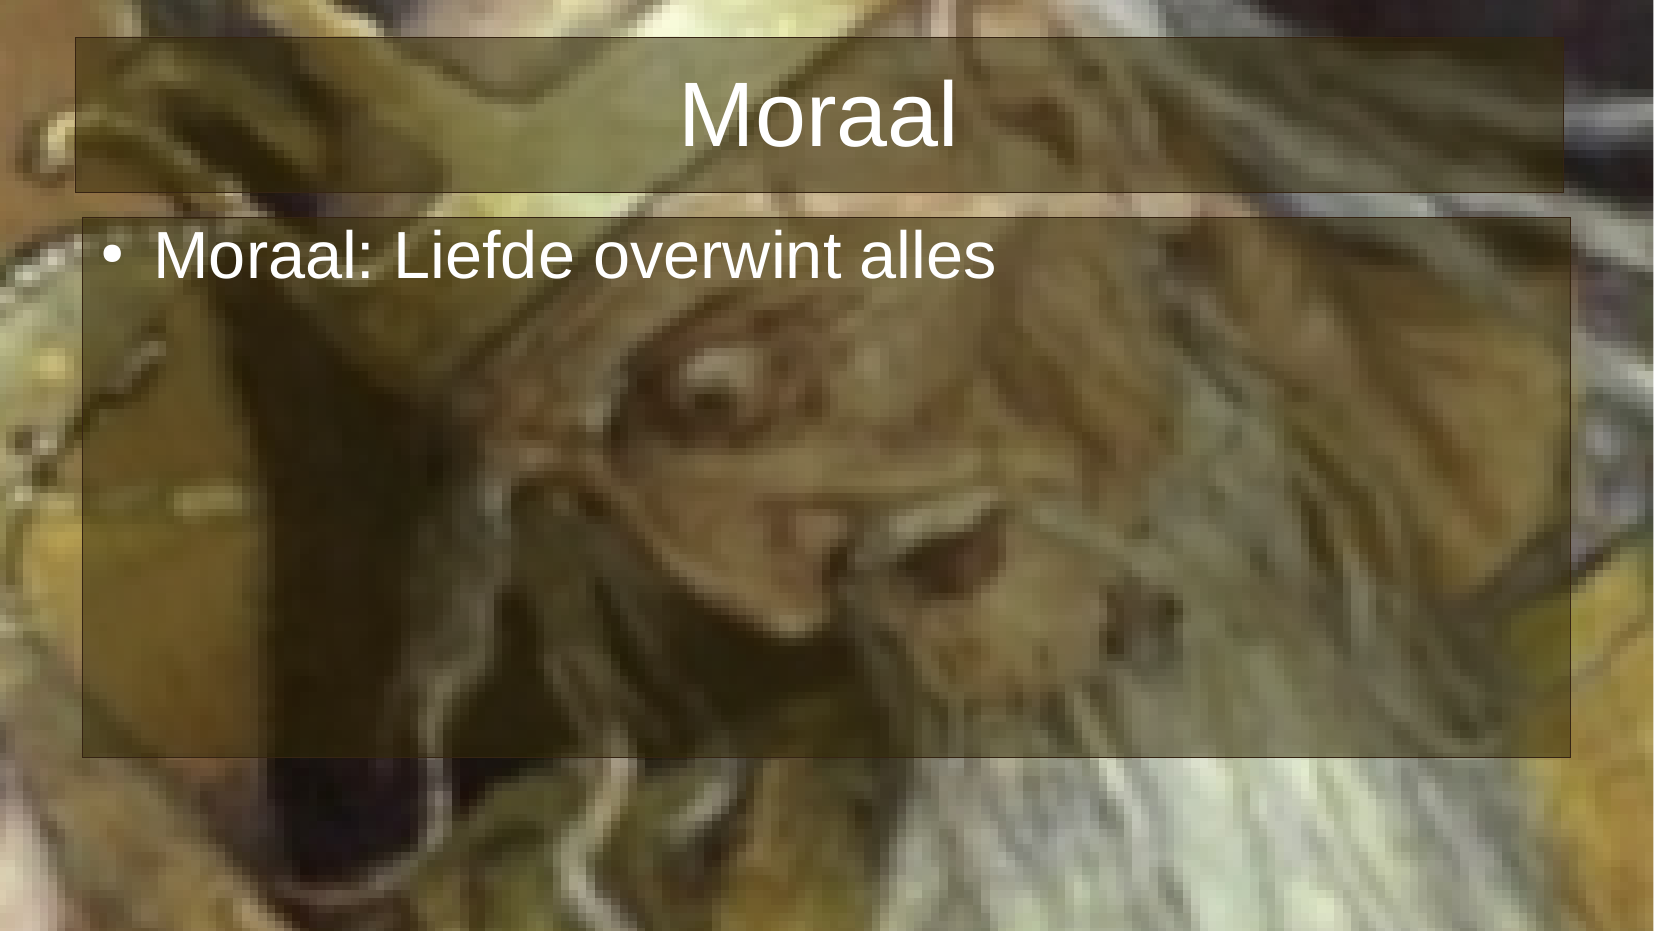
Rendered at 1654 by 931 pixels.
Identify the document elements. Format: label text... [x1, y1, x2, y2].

list Moraal: Liefde overwint alles [82, 217, 1571, 758]
picture [0, 0, 1654, 931]
title Moraal [75, 37, 1564, 193]
